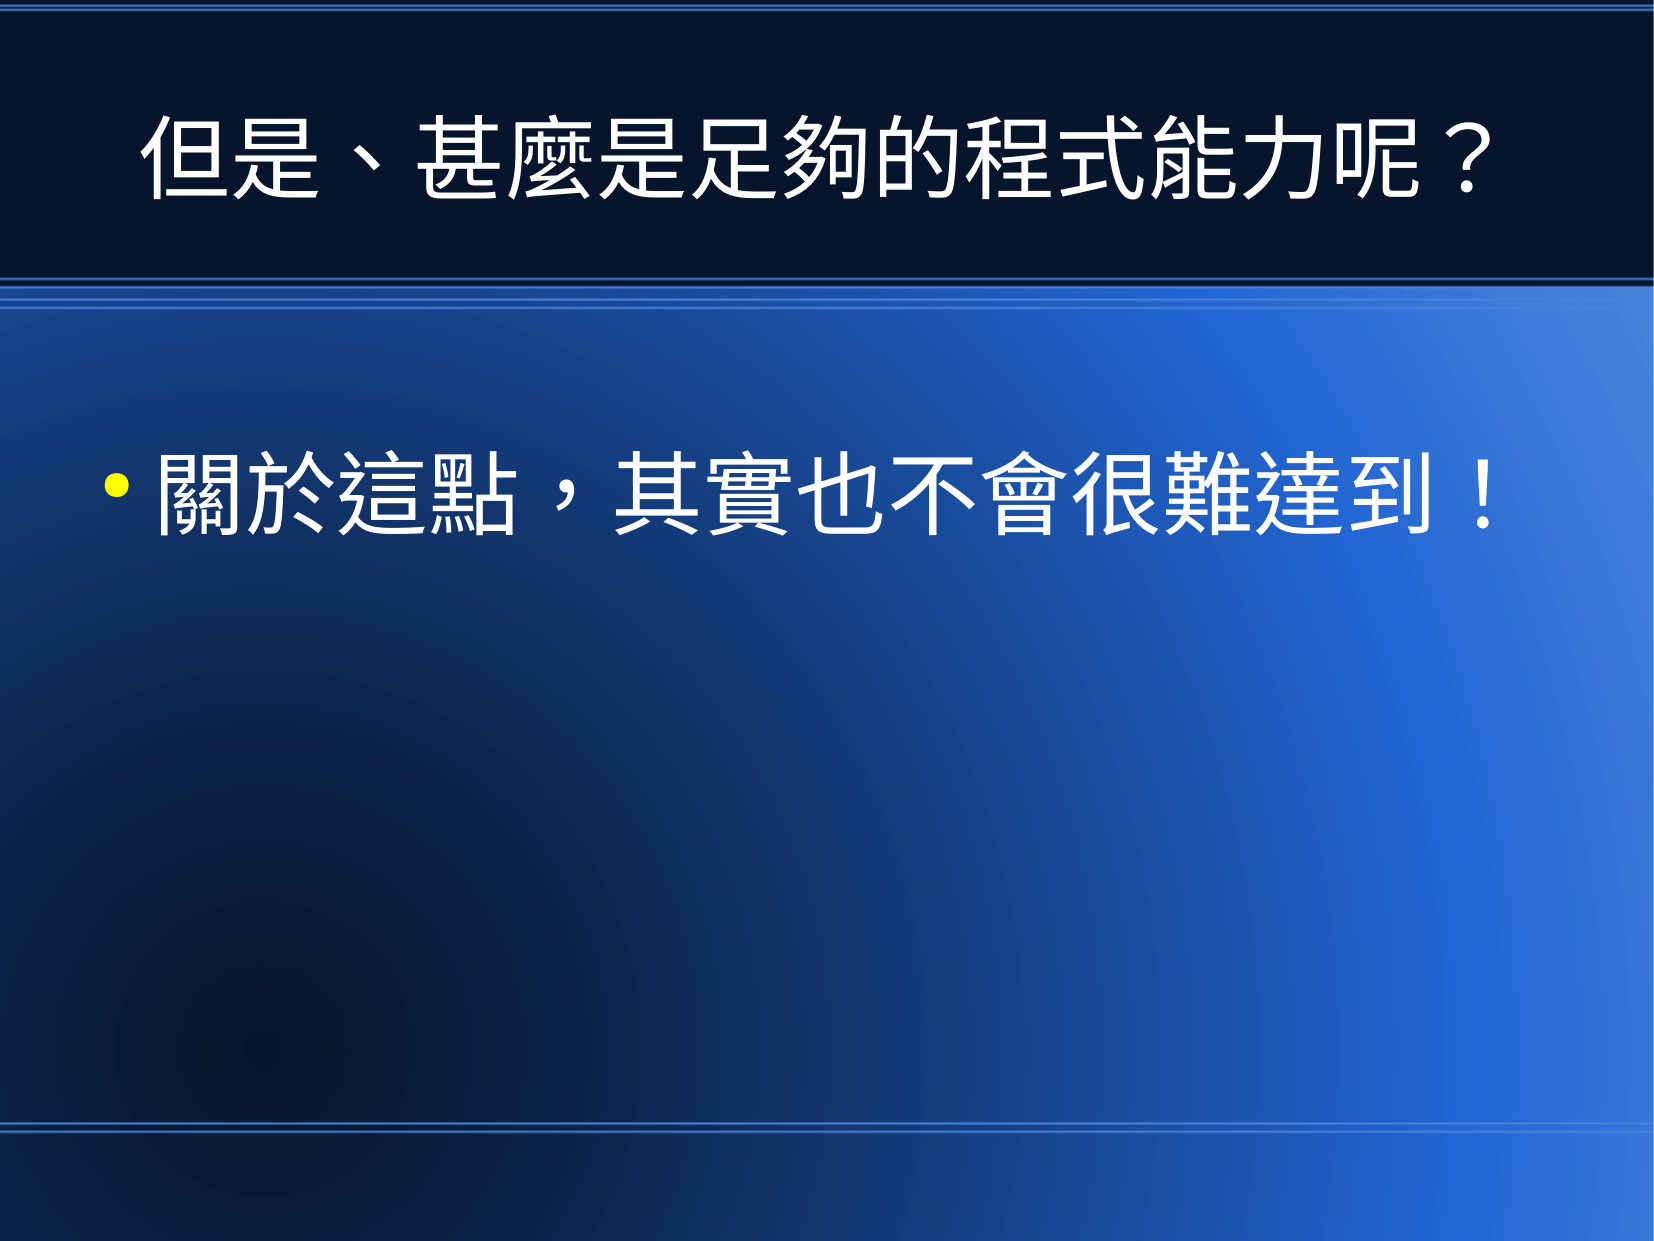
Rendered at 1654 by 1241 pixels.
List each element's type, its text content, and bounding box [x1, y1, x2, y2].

picture [0, 0, 1654, 1241]
list 關於這點，其實也不會很難達到！ [82, 355, 1571, 1241]
title 但是、甚麼是足夠的程式能力呢？ [82, 49, 1571, 257]
